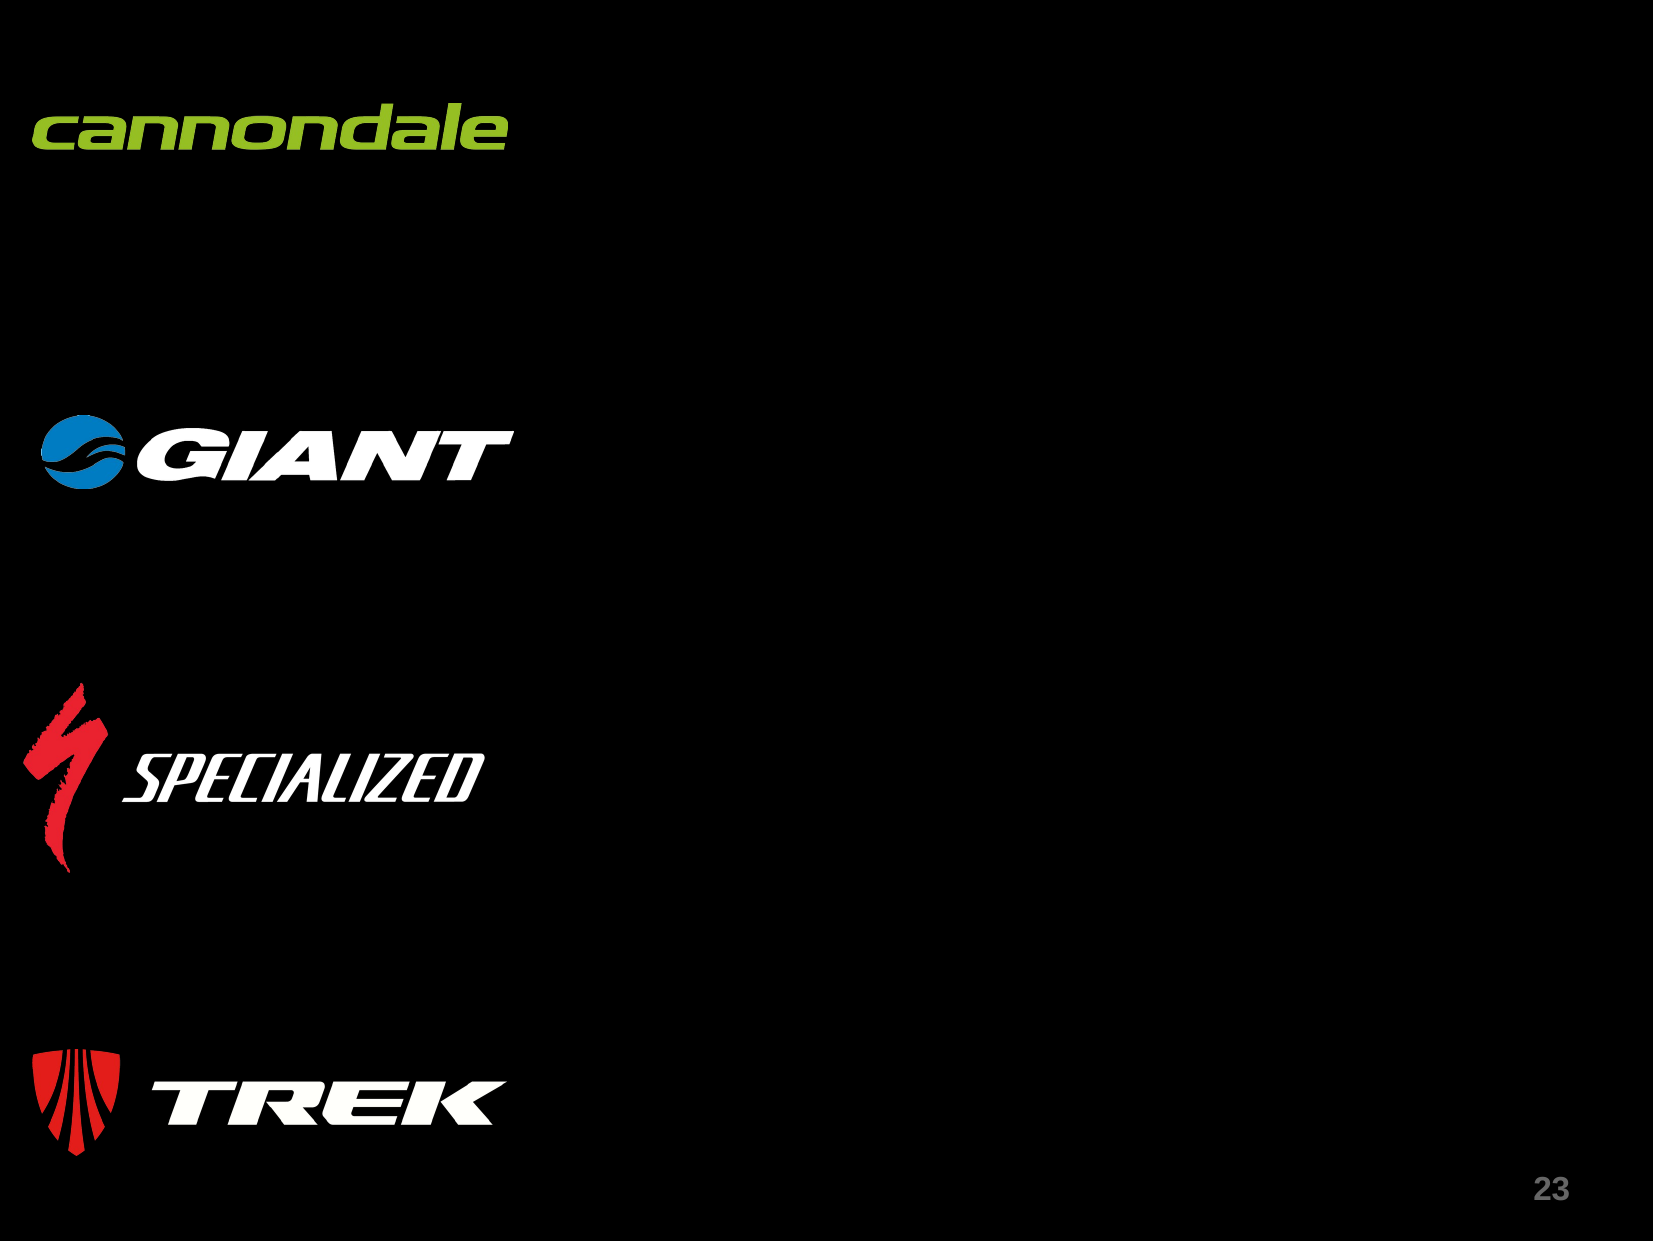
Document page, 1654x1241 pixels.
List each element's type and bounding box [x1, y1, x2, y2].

picture [41, 415, 514, 489]
picture [32, 1049, 508, 1156]
picture [8, 676, 499, 879]
picture [32, 103, 508, 151]
